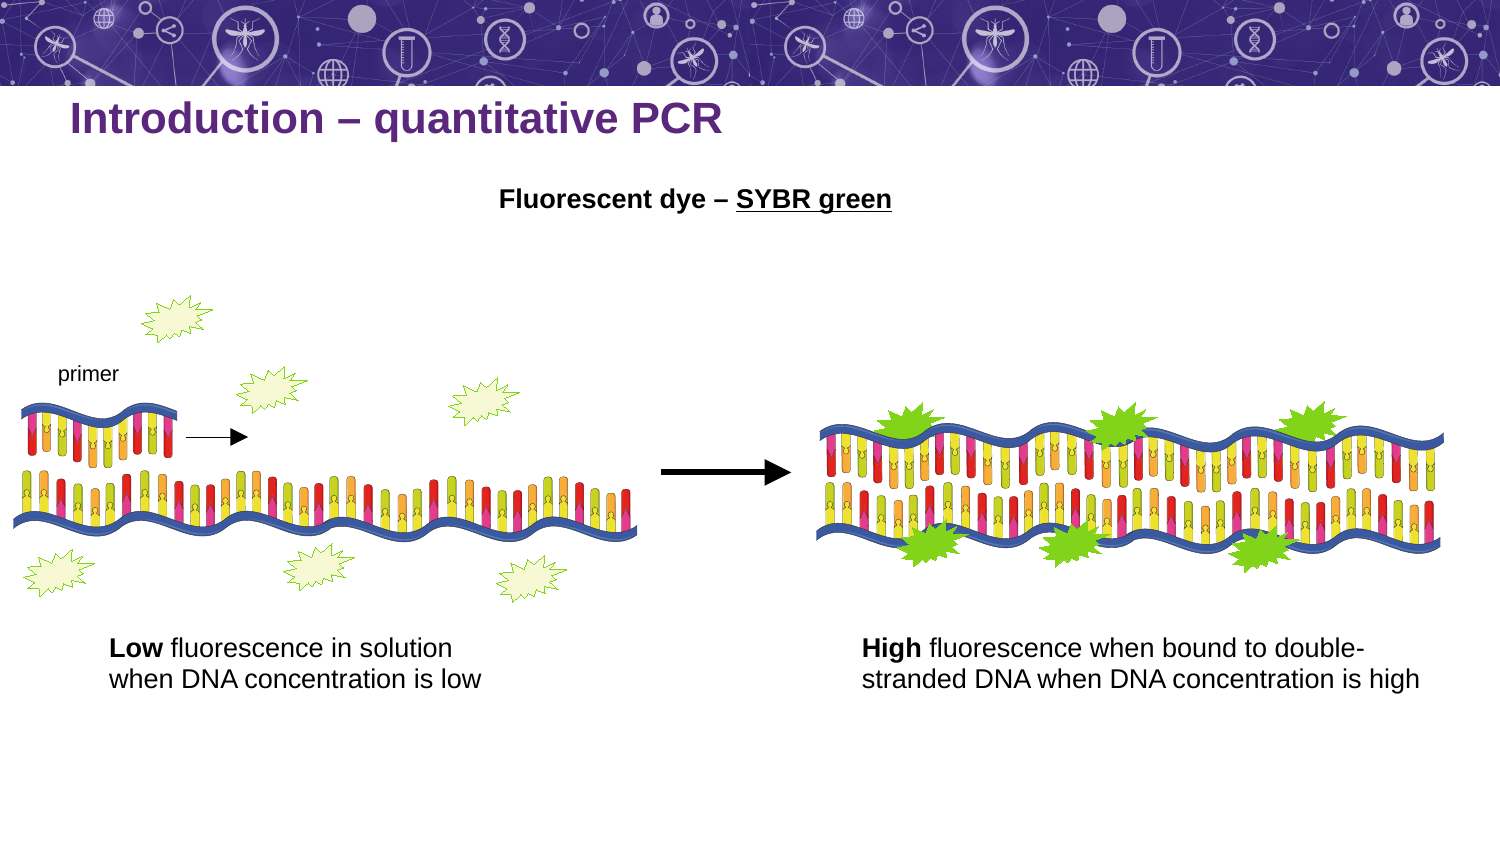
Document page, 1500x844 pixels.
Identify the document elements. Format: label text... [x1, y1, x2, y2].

picture [814, 402, 1446, 573]
text_box [1039, 519, 1111, 568]
picture [11, 384, 638, 561]
text_box [1228, 525, 1300, 573]
picture [0, 0, 1500, 86]
text_box [23, 556, 95, 597]
text_box [236, 366, 308, 414]
text_box [897, 519, 969, 567]
title Introduction – quantitative PCR [54, 75, 1118, 151]
text_box Low fluorescence in solution when DNA concentration is low [94, 625, 535, 709]
text_box [283, 555, 347, 591]
text_box [448, 377, 520, 426]
text_box Fluorescent dye – SYBR green [484, 177, 934, 253]
text_box High fluorescence when bound to double-stranded DNA when DNA concentration is high [847, 625, 1441, 709]
text_box [496, 561, 567, 603]
text_box [141, 295, 213, 343]
text_box [1317, 401, 1325, 407]
text_box [1086, 402, 1158, 451]
text_box primer [43, 354, 142, 384]
